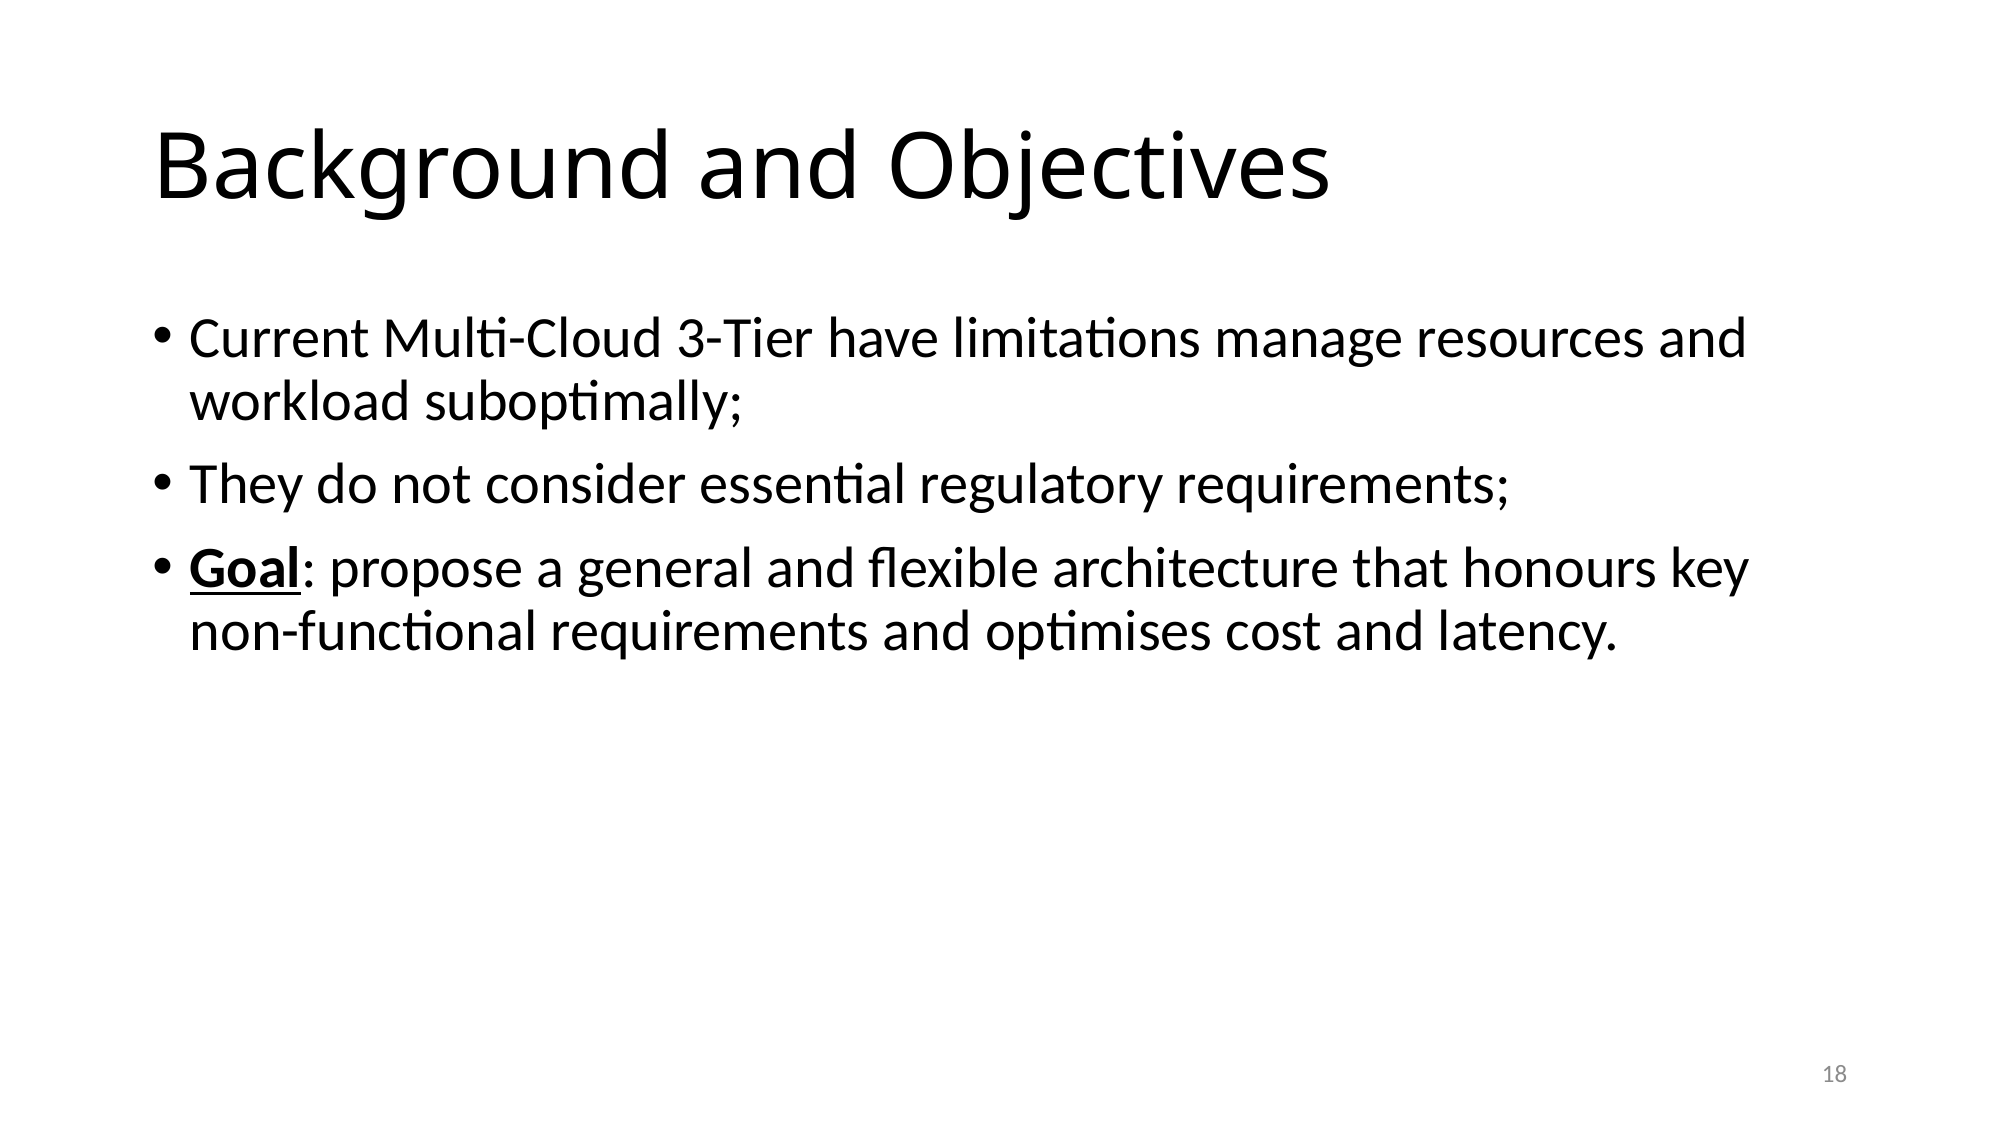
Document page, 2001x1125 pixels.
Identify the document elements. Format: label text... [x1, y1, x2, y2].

slide_number <number> [1412, 1042, 1863, 1103]
list Current Multi-Cloud 3-Tier have limitations manage resources and workload suboptimally; They do not consider essential regulatory requirements; Goal: propose a general and flexible architecture that honours key non-functional requirements and optimises cost and latency. [137, 299, 1863, 1014]
title Background and Objectives [137, 59, 1863, 278]
